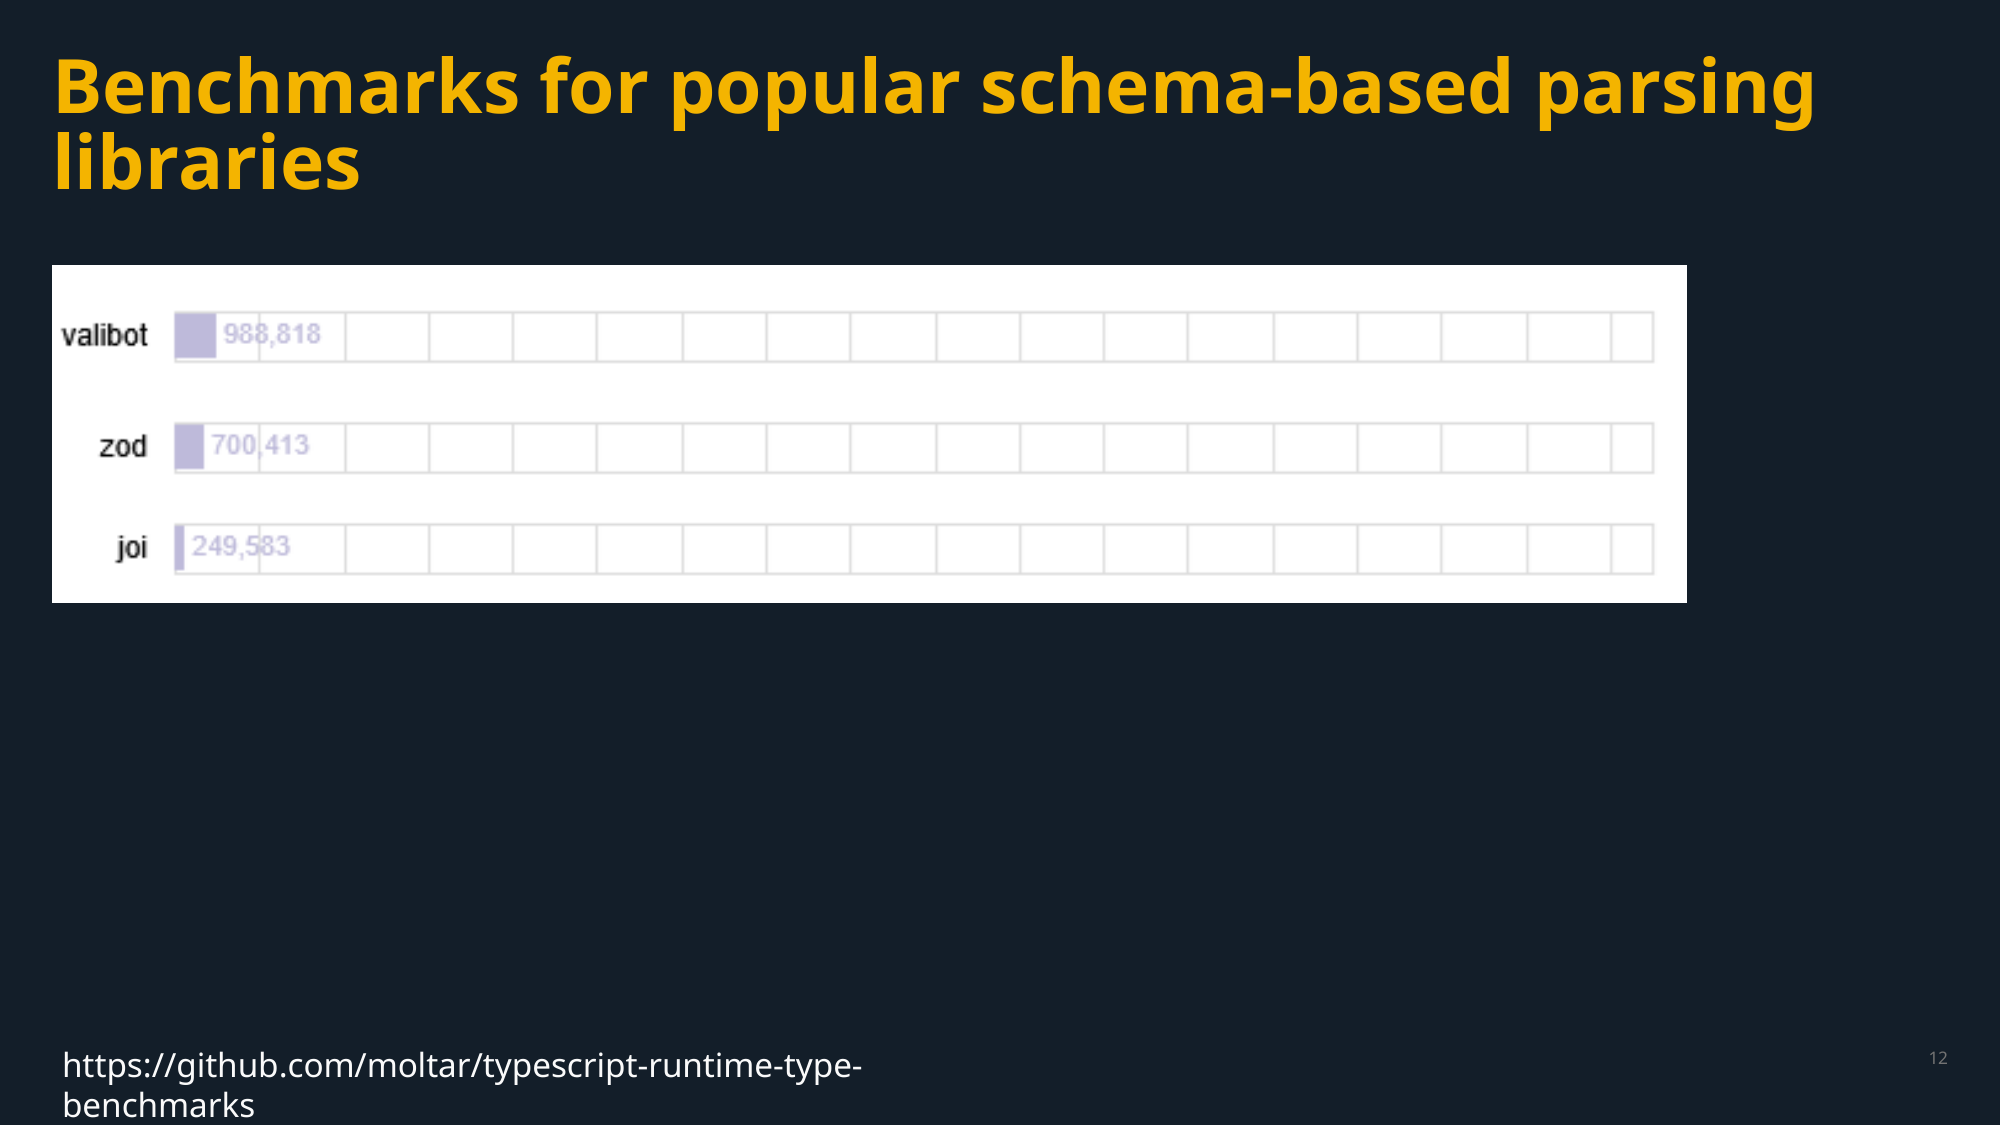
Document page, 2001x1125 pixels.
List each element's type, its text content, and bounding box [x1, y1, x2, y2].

text_box https://github.com/moltar/typescript-runtime-type-benchmarks [52, 1034, 1046, 1125]
picture [52, 265, 1687, 603]
slide_number <number> [1827, 1047, 1948, 1072]
text_box Benchmarks for popular schema-based parsing libraries [52, 52, 1955, 198]
